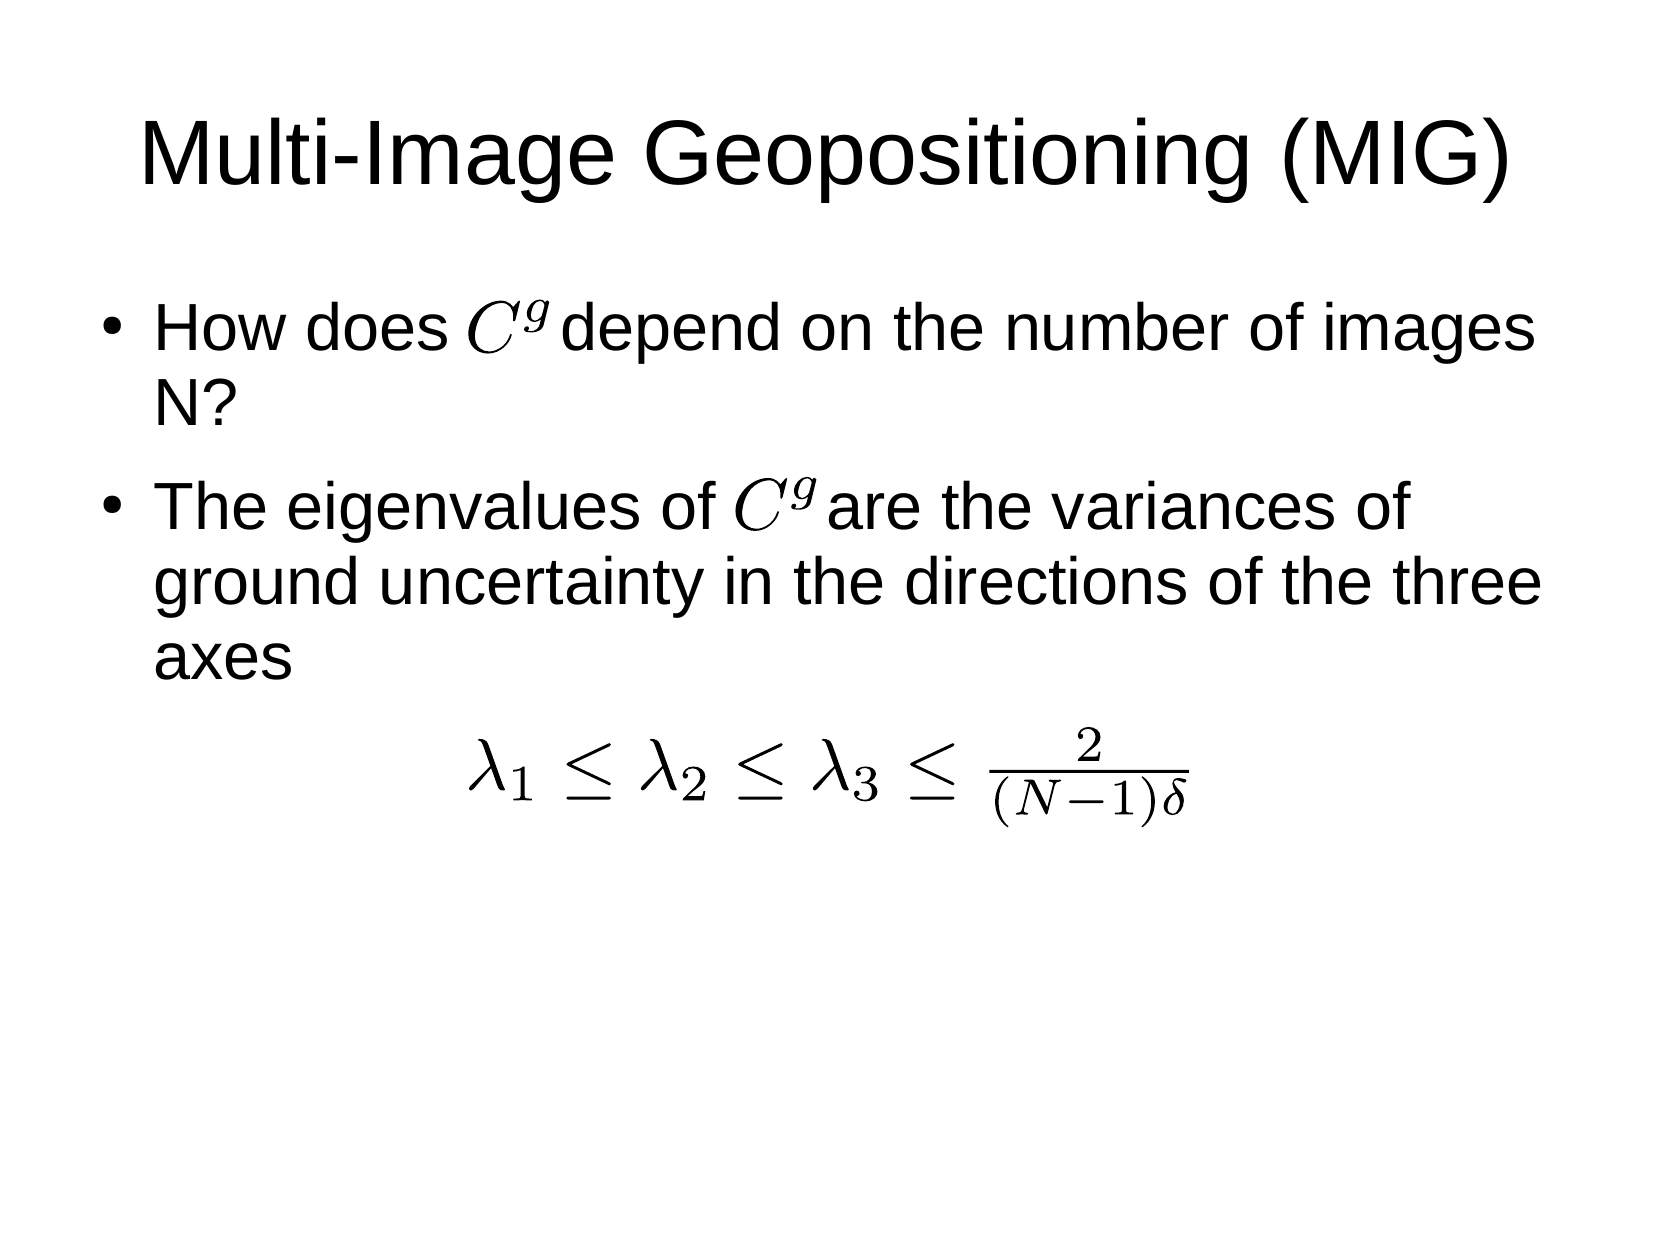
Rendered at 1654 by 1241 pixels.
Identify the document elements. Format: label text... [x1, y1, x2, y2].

title Multi-Image Geopositioning (MIG) [82, 49, 1571, 257]
list How does depend on the number of images N? The eigenvalues of are the variances of ground uncertainty in the directions of the three axes [82, 290, 1571, 1010]
text_box [731, 476, 820, 531]
text_box [464, 299, 553, 354]
text_box [465, 726, 1189, 828]
